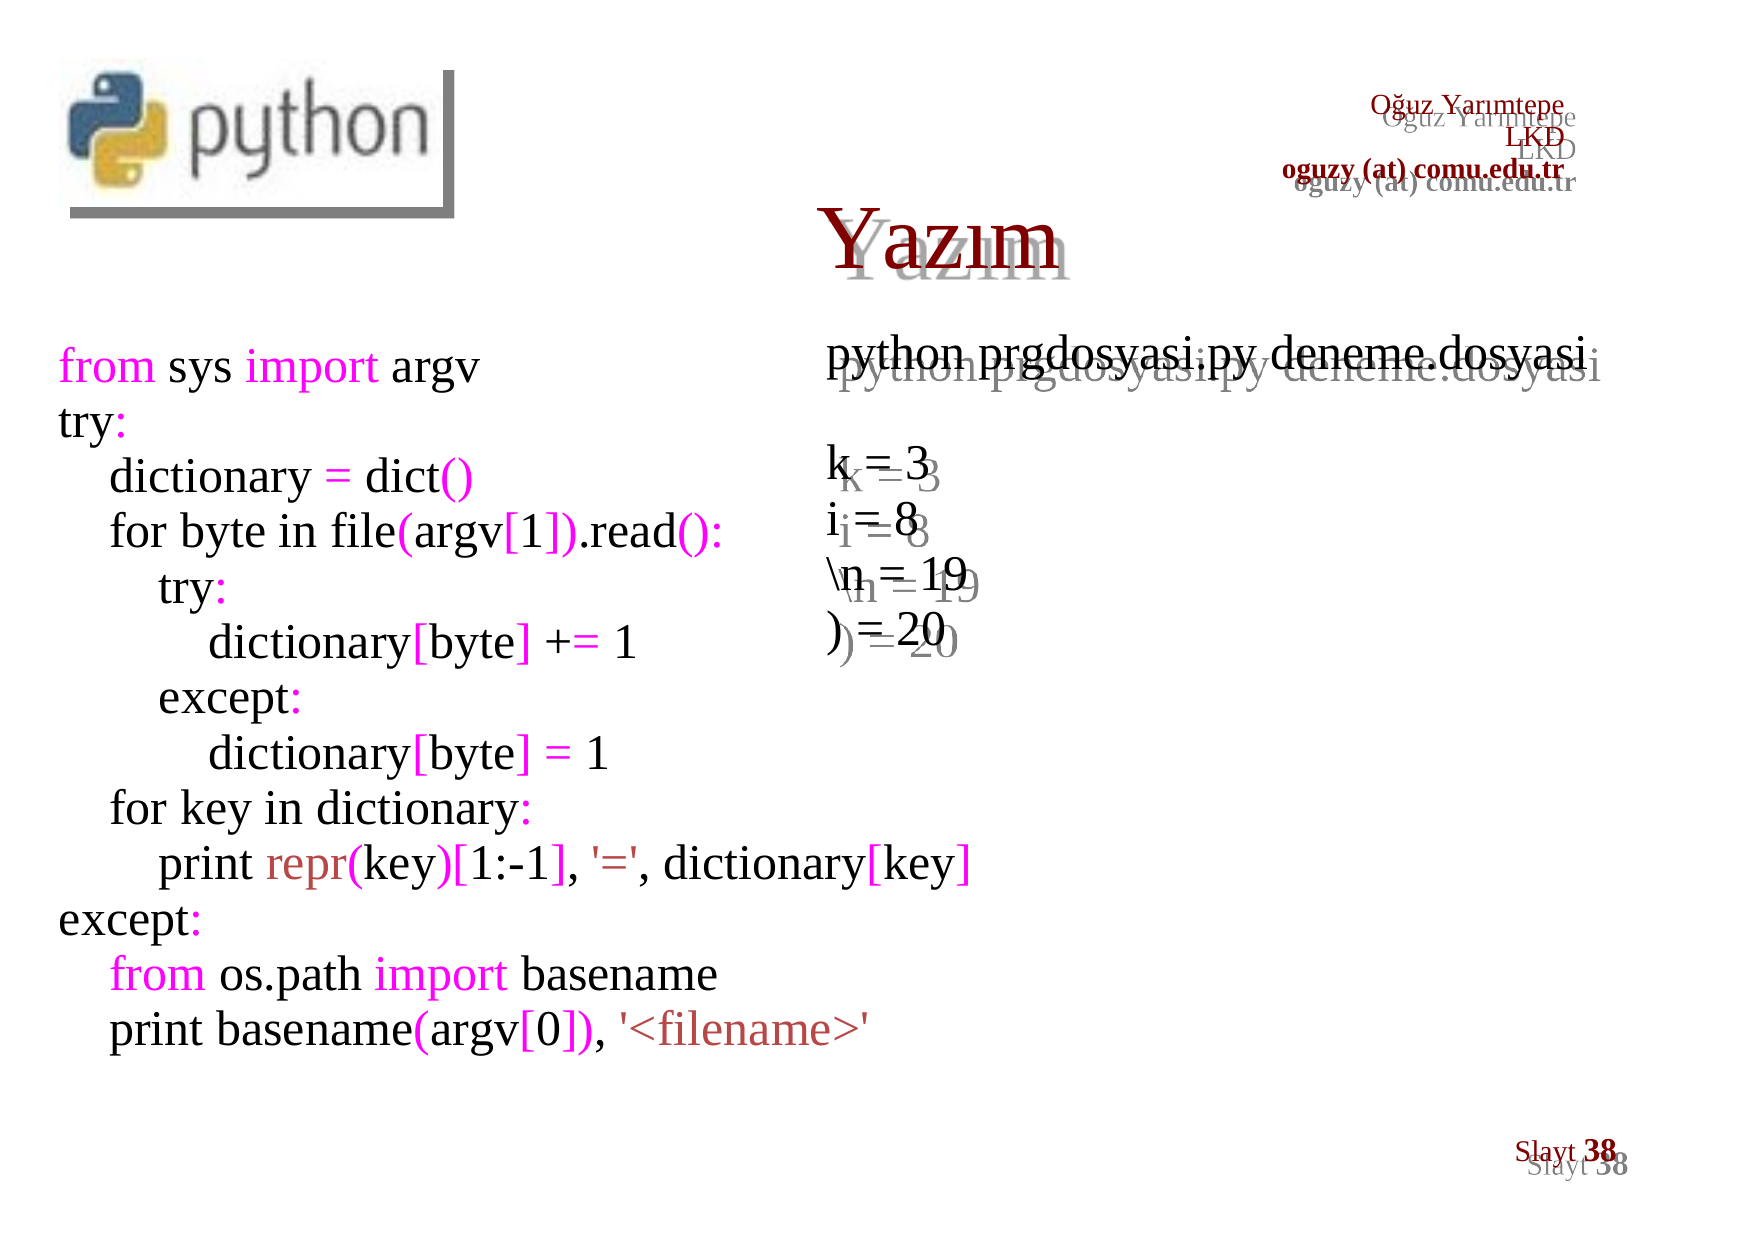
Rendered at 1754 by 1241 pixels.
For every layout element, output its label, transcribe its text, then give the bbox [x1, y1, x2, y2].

subtitle from sys import argv try: dictionary = dict() for byte in file(argv[1]).read(): try: dictionary[byte] += 1 except: dictionary[byte] = 1 for key in dictionary: print repr(key)[1:-1], '=', dictionary[key] except: from os.path import basename print basename(argv[0]), '<filename>' [59, 303, 1695, 1090]
title Yazım [194, 167, 1684, 303]
text_box python prgdosyasi.py deneme.dosyasi k = 3 i = 8 \n = 19 ) = 20 [826, 324, 1654, 749]
picture [59, 58, 443, 207]
